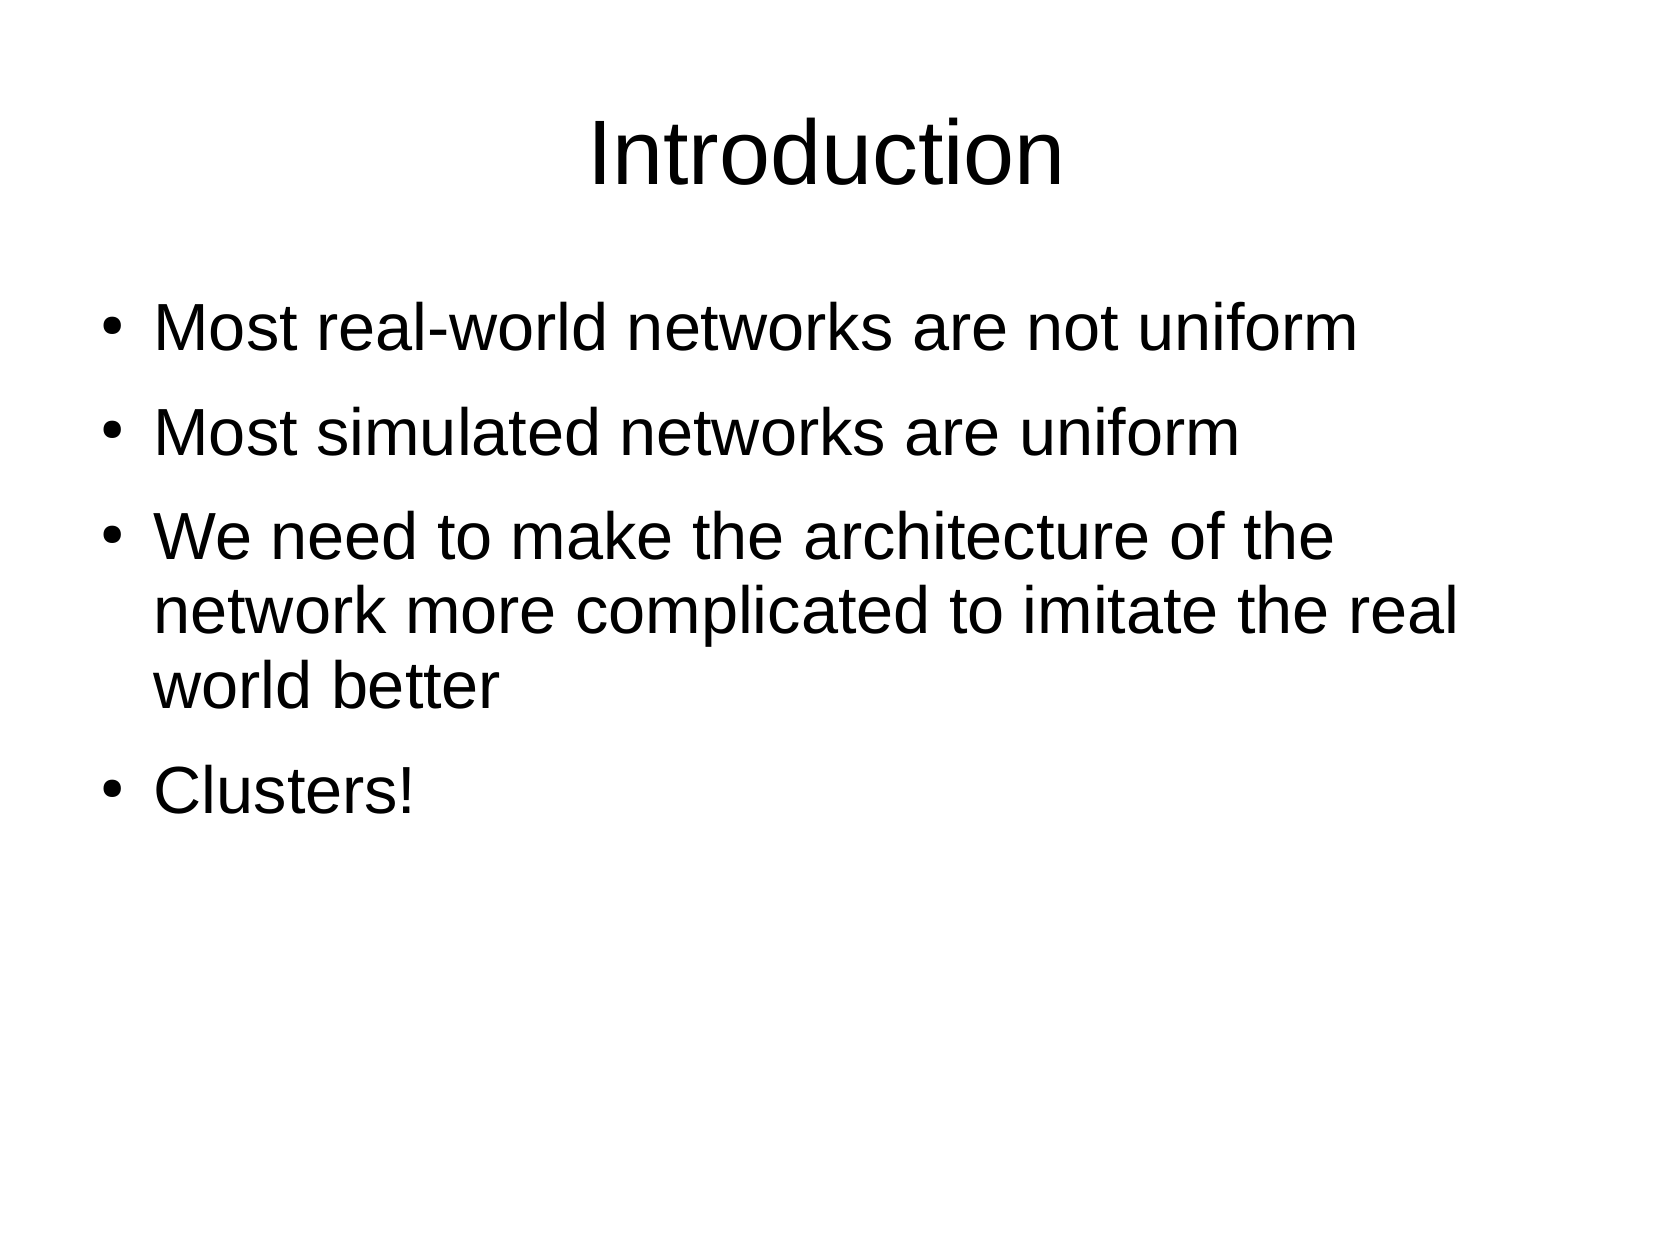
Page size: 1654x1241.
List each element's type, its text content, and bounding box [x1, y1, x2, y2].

list Most real-world networks are not uniform Most simulated networks are uniform We need to make the architecture of the network more complicated to imitate the real world better Clusters! [82, 290, 1538, 1010]
title Introduction [82, 49, 1571, 257]
